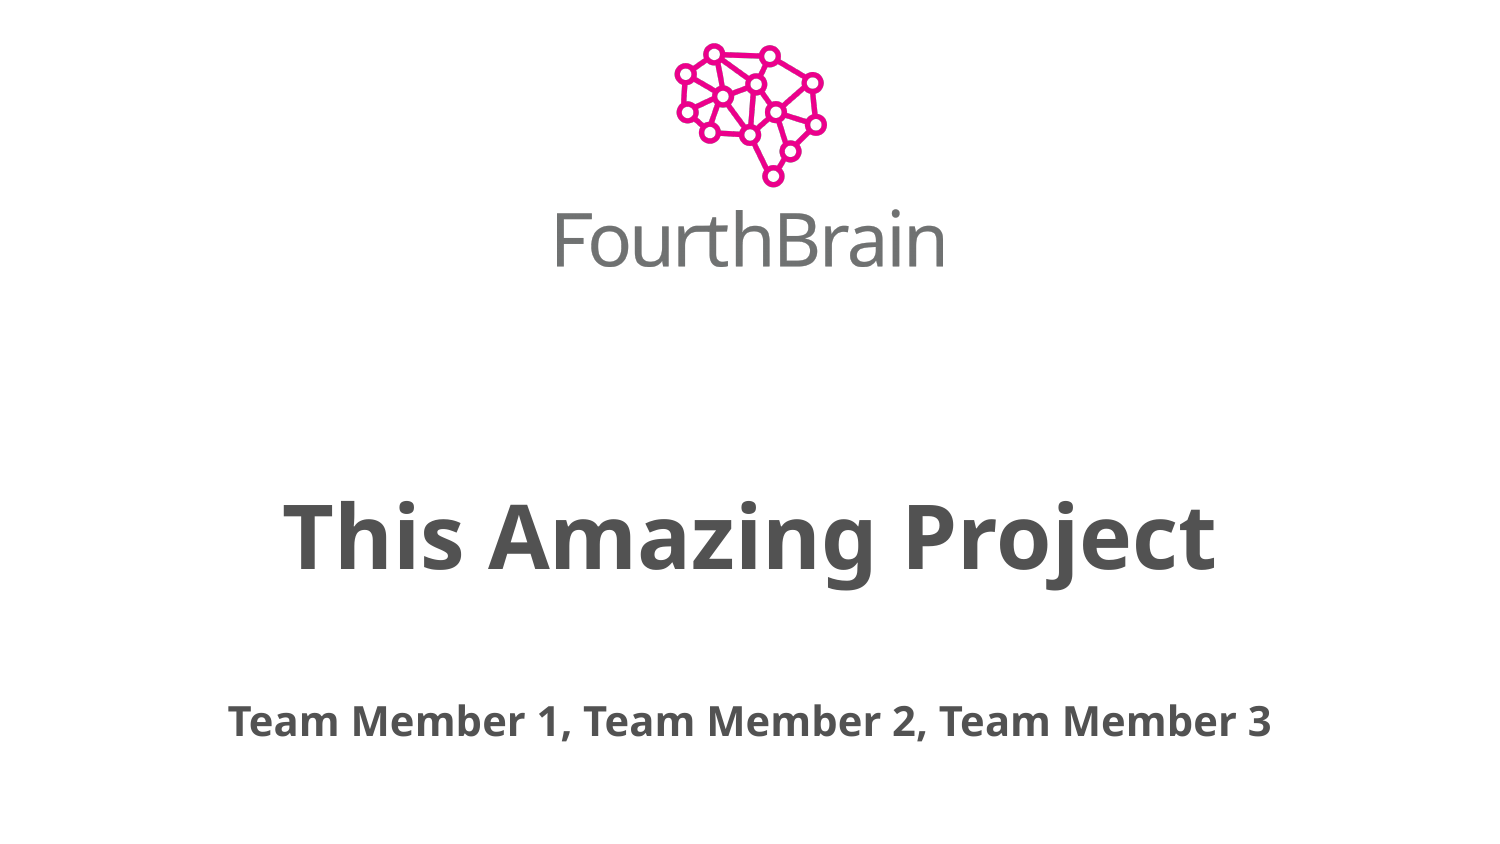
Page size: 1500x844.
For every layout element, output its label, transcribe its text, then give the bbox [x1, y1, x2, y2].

subtitle This Amazing Project Team Member 1, Team Member 2, Team Member 3 [51, 464, 1449, 595]
picture [557, 43, 943, 267]
